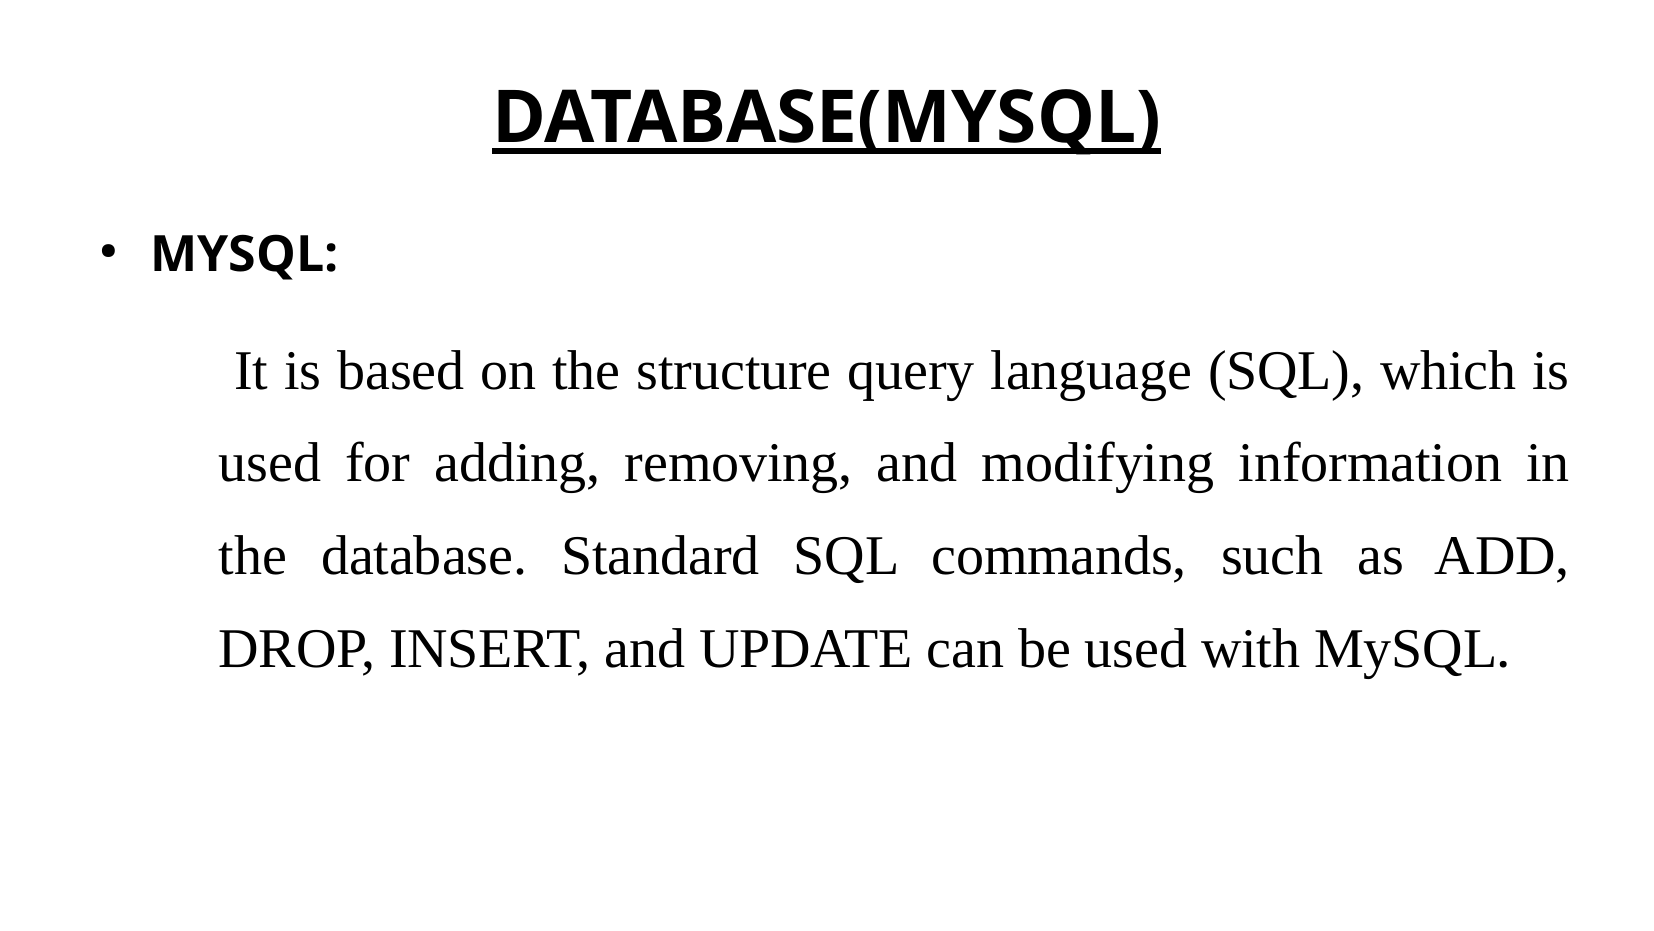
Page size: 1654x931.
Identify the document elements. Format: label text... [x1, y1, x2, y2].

list MYSQL: It is based on the structure query language (SQL), which is used for adding, removing, and modifying information in the database. Standard SQL commands, such as ADD, DROP, INSERT, and UPDATE can be used with MySQL. [82, 217, 1571, 758]
title DATABASE(MYSQL) [82, 37, 1571, 193]
